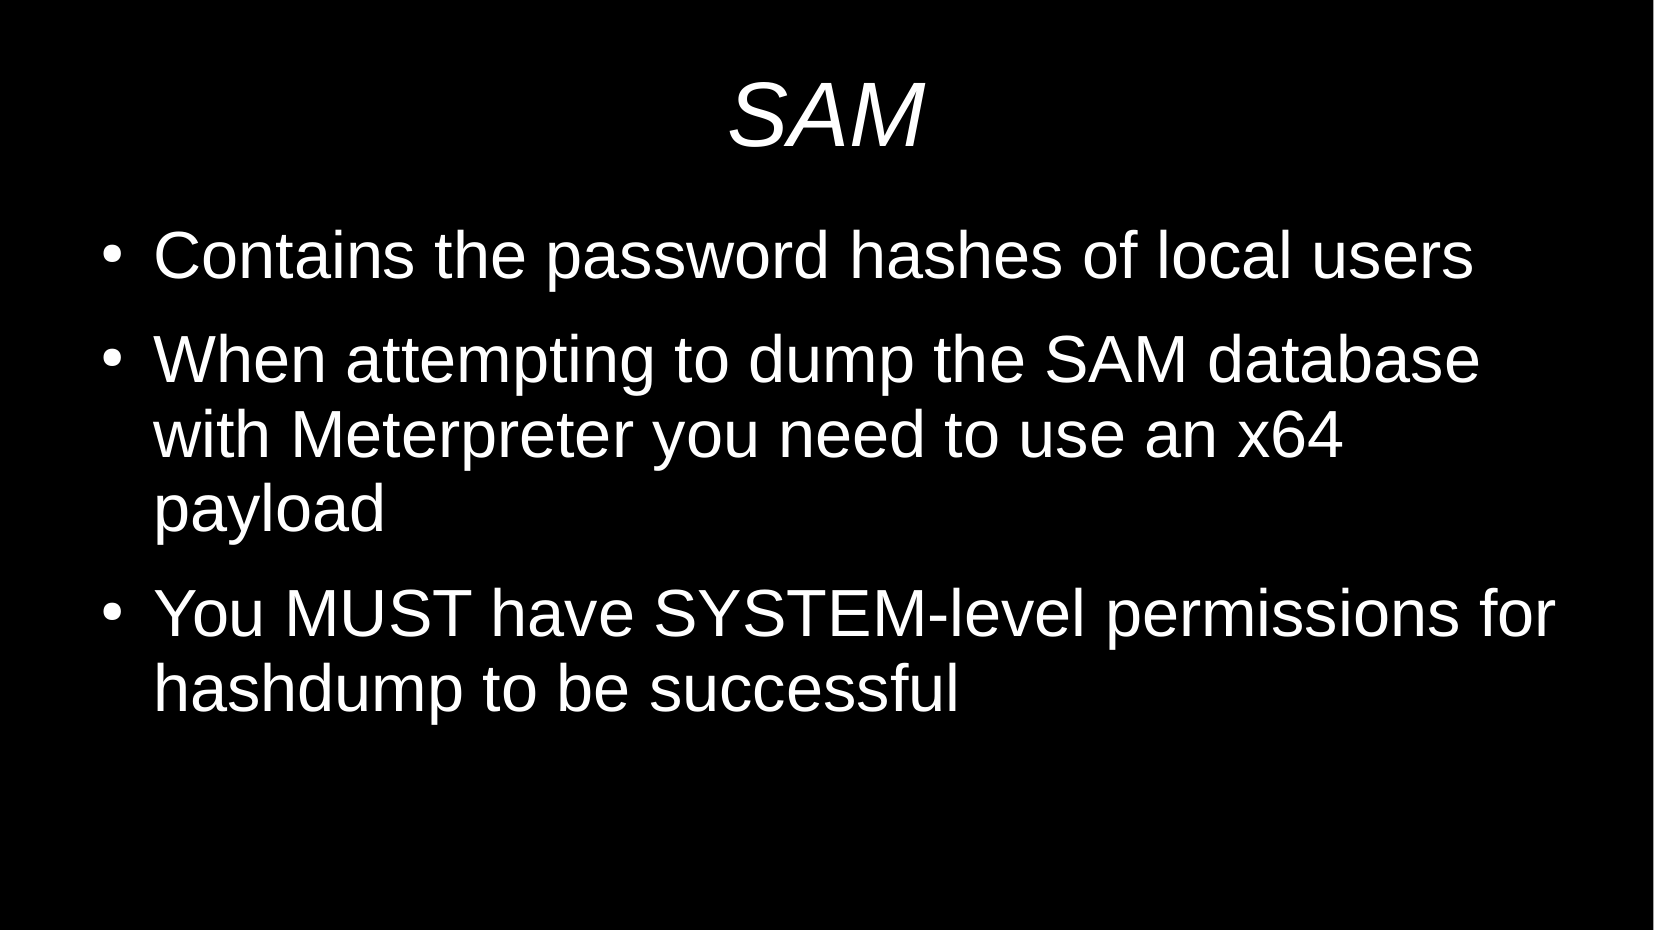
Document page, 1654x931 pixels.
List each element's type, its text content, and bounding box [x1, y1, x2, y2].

title SAM [82, 37, 1571, 193]
list Contains the password hashes of local users When attempting to dump the SAM database with Meterpreter you need to use an x64 payload You MUST have SYSTEM-level permissions for hashdump to be successful [82, 217, 1571, 863]
